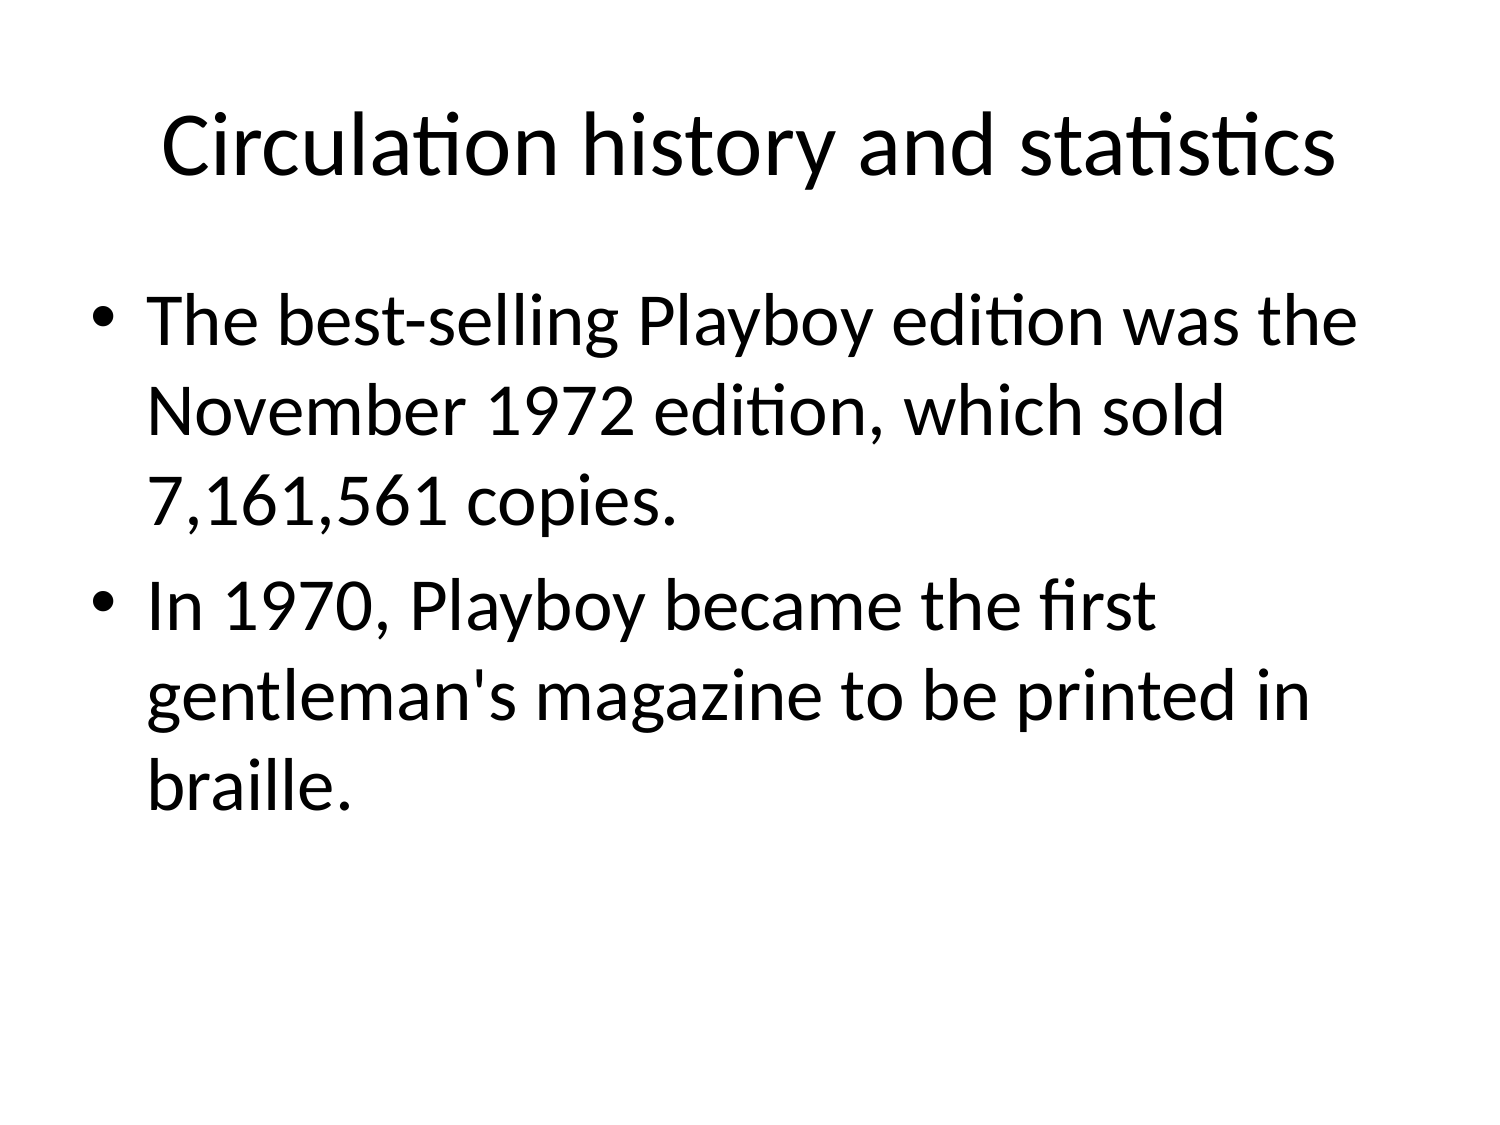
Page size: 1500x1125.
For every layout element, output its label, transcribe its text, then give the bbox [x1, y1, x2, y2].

title Circulation history and statistics [75, 45, 1425, 233]
list The best-selling Playboy edition was the November 1972 edition, which sold 7,161,561 copies. In 1970, Playboy became the first gentleman's magazine to be printed in braille. [75, 262, 1425, 1005]
